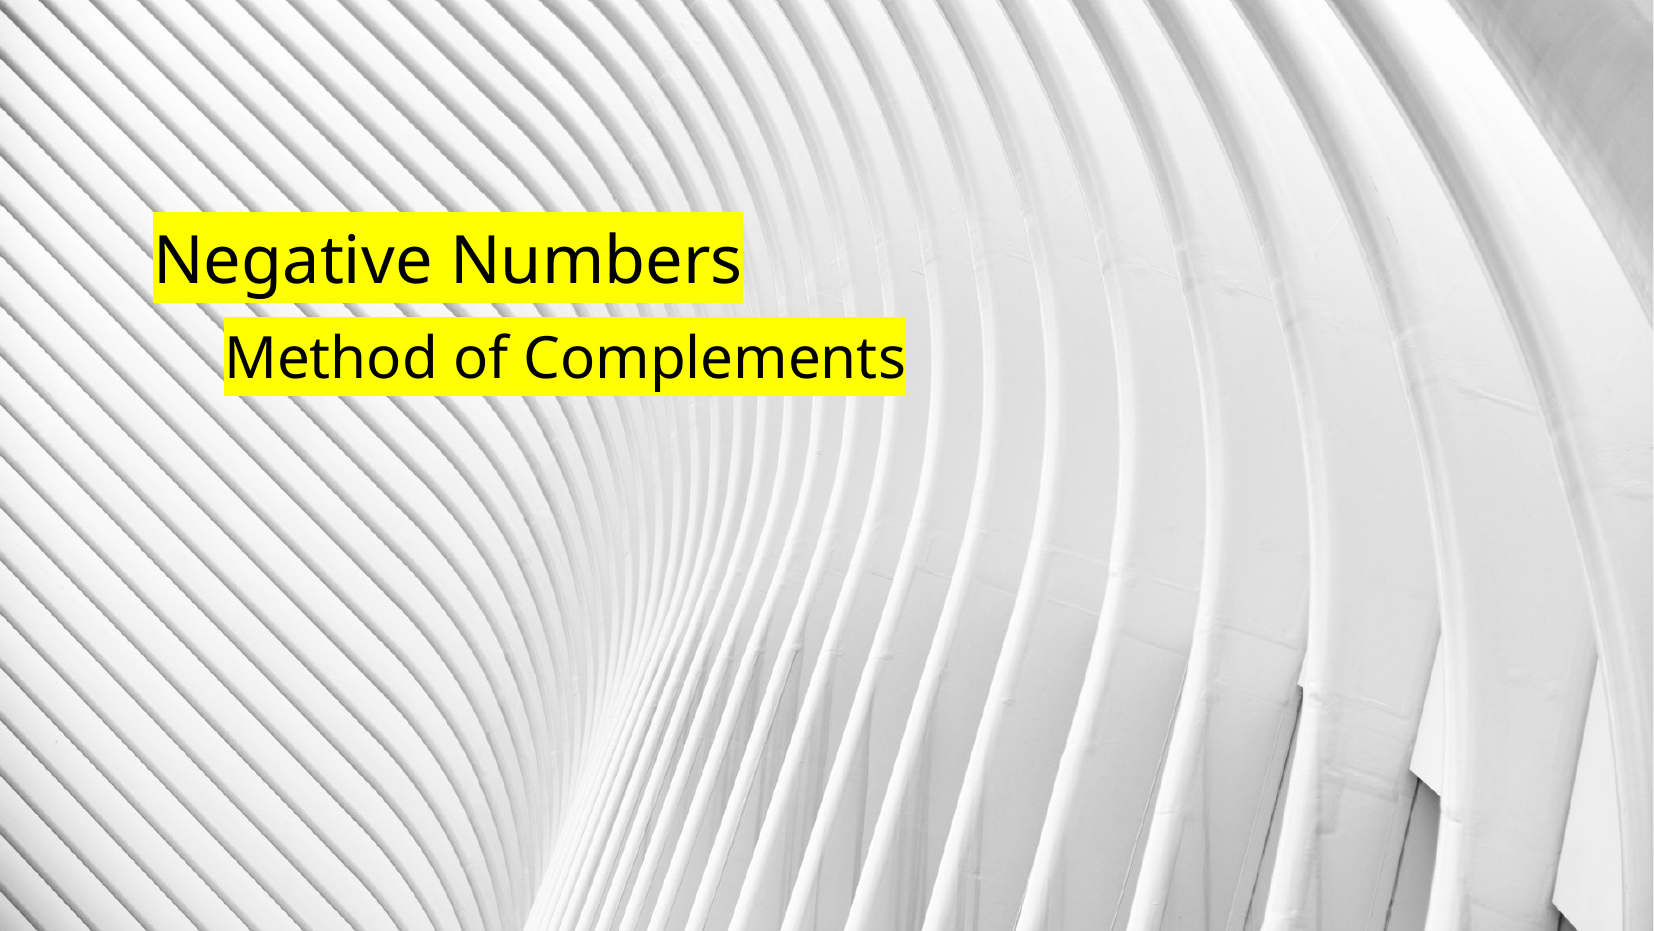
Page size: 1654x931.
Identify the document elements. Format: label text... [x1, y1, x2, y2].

picture [0, 0, 1654, 931]
list Negative Numbers Method of Complements [82, 217, 1571, 839]
